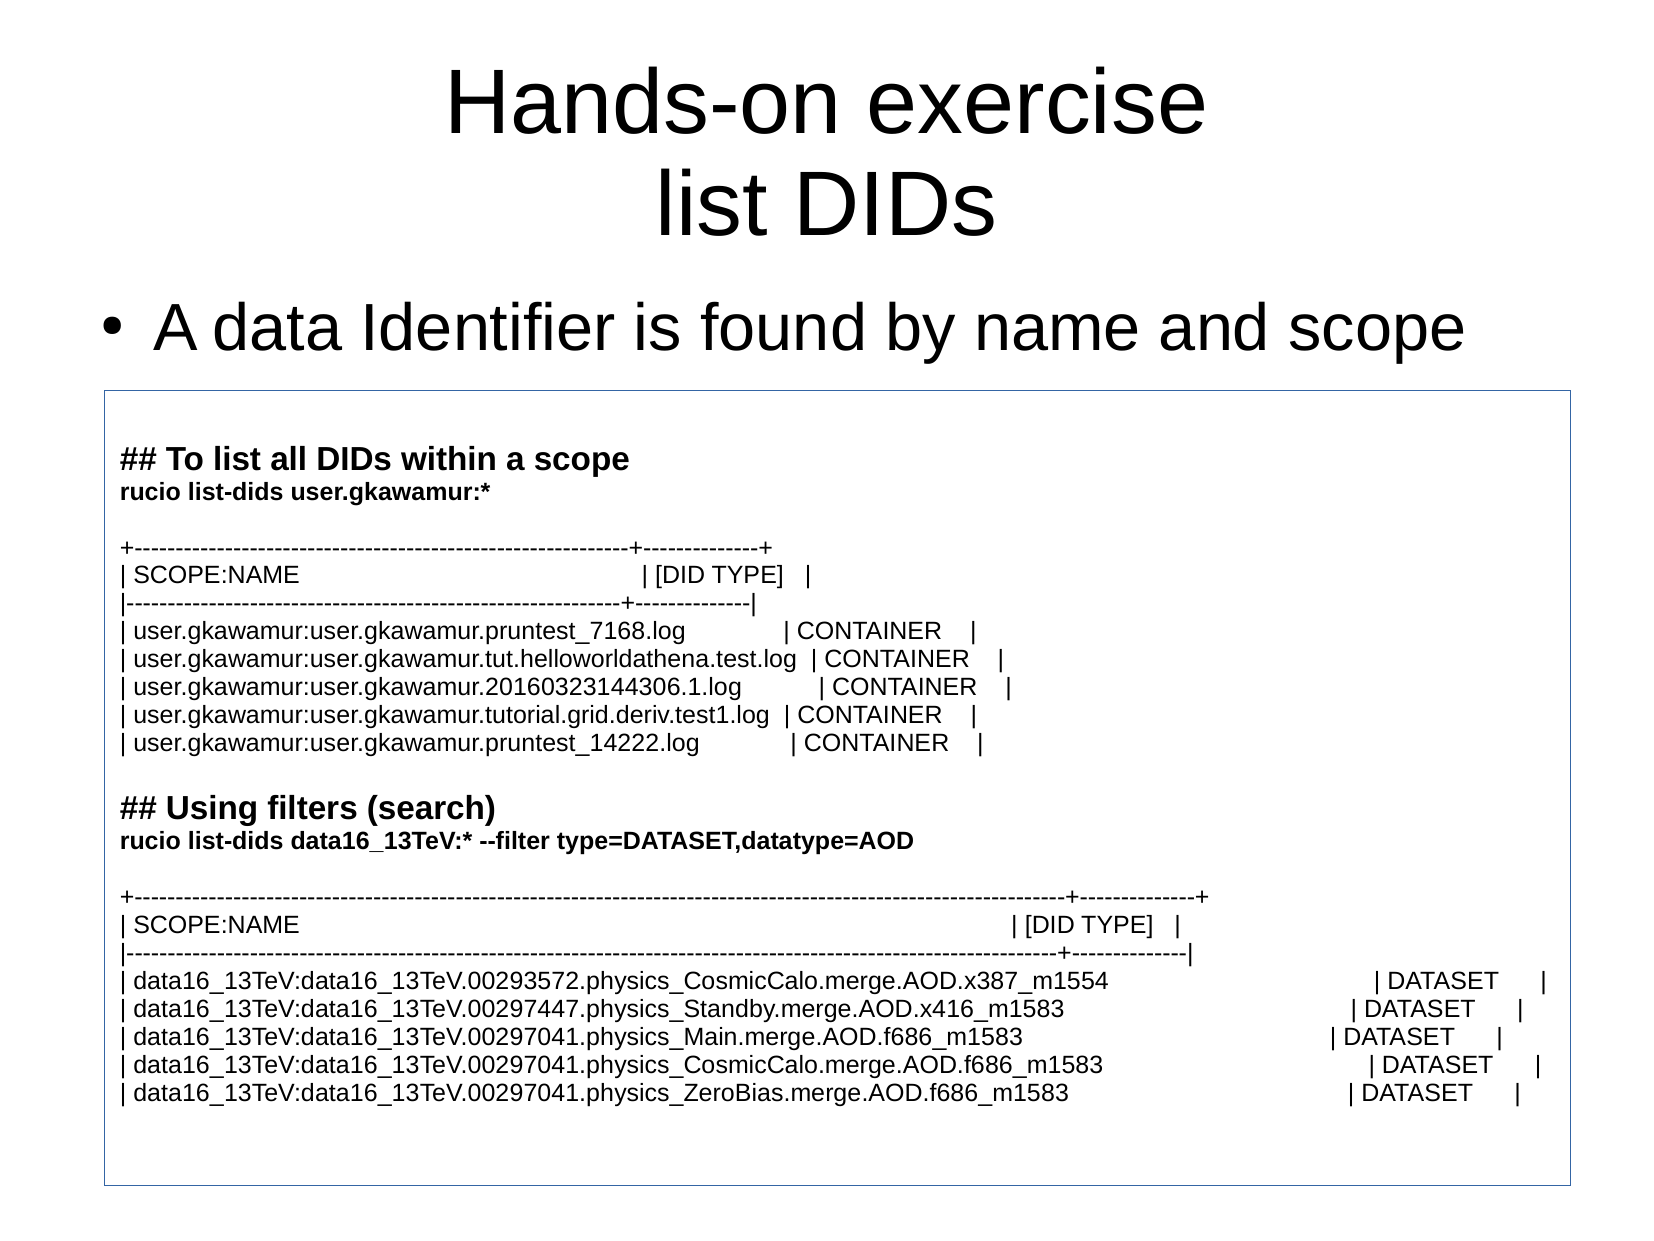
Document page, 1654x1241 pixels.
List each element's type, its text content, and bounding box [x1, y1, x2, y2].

title Hands-on exercise list DIDs [82, 49, 1571, 257]
text_box ## To list all DIDs within a scope rucio list-dids user.gkawamur:* +------------------------------------------------------------+--------------+ | SCOPE:NAME | [DID TYPE] | |------------------------------------------------------------+--------------| | user.gkawamur:user.gkawamur.pruntest_7168.log | CONTAINER | | user.gkawamur:user.gkawamur.tut.helloworldathena.test.log | CONTAINER | | user.gkawamur:user.gkawamur.20160323144306.1.log | CONTAINER | | user.gkawamur:user.gkawamur.tutorial.grid.deriv.test1.log | CONTAINER | | user.gkawamur:user.gkawamur.pruntest_14222.log | CONTAINER | ## Using filters (search) rucio list-dids data16_13TeV:* --filter type=DATASET,datatype=AOD +-----------------------------------------------------------------------------------------------------------------+--------------+ | SCOPE:NAME | [DID TYPE] | |-----------------------------------------------------------------------------------------------------------------+--------------| | data16_13TeV:data16_13TeV.00293572.physics_CosmicCalo.merge.AOD.x387_m1554 | DATASET | | data16_13TeV:data16_13TeV.00297447.physics_Standby.merge.AOD.x416_m1583 | DATASET | | data16_13TeV:data16_13TeV.00297041.physics_Main.merge.AOD.f686_m1583 | DATASET | | data16_13TeV:data16_13TeV.00297041.physics_CosmicCalo.merge.AOD.f686_m1583 | DATASET | | data16_13TeV:data16_13TeV.00297041.physics_ZeroBias.merge.AOD.f686_m1583 | DATASET | [104, 390, 1571, 1186]
list A data Identifier is found by name and scope [82, 290, 1571, 1010]
